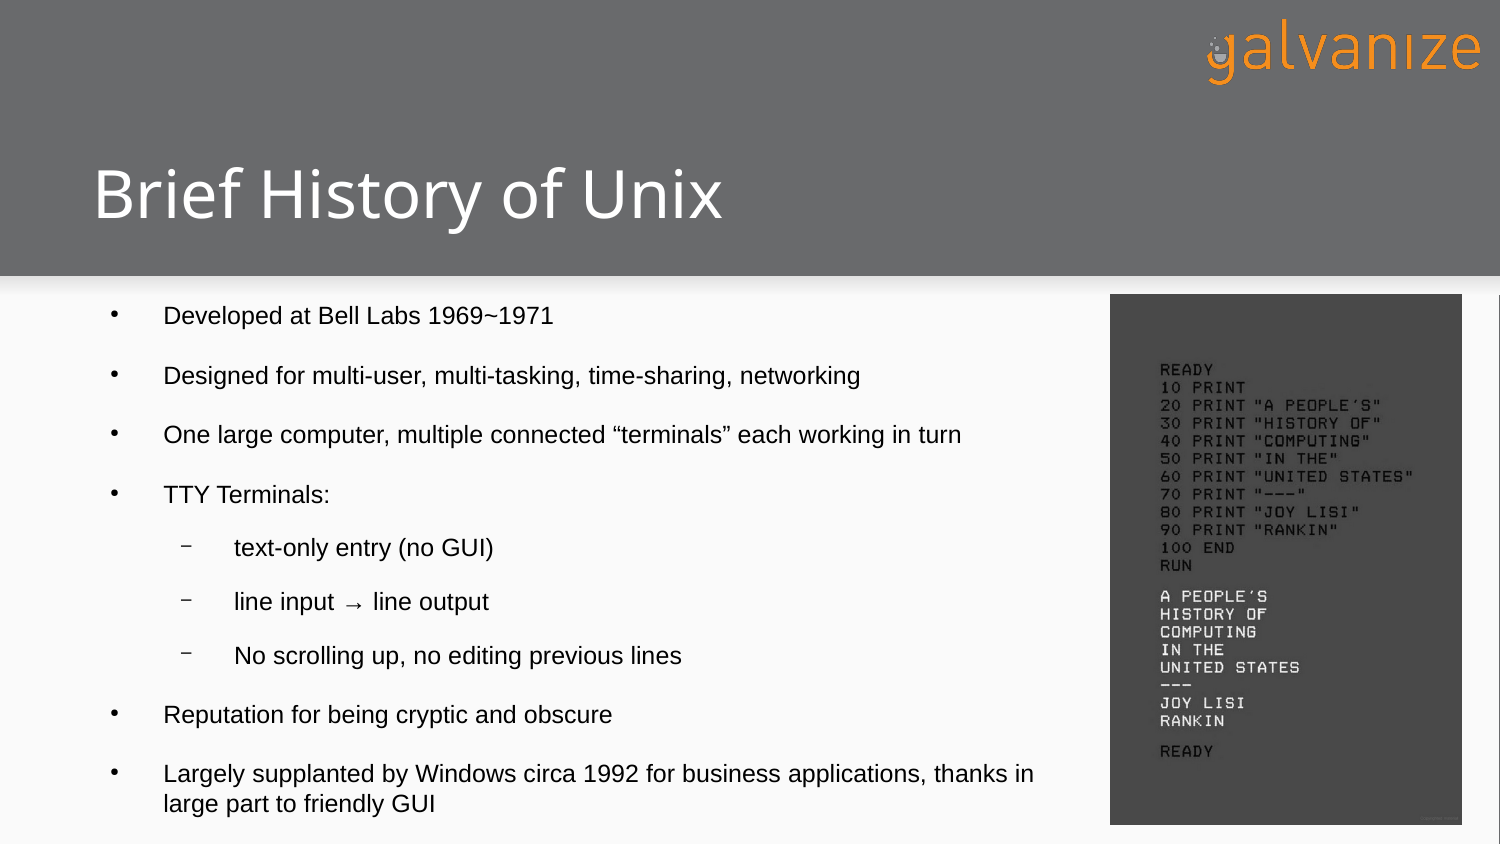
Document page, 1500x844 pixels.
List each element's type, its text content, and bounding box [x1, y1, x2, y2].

list Developed at Bell Labs 1969~1971 Designed for multi-user, multi-tasking, time-sharing, networking One large computer, multiple connected “terminals” each working in turn TTY Terminals: text-only entry (no GUI) line input → line output No scrolling up, no editing previous lines Reputation for being cryptic and obscure Largely supplanted by Windows circa 1992 for business applications, thanks in large part to friendly GUI [77, 285, 1066, 760]
picture [1207, 19, 1480, 85]
title Brief History of Unix [77, 121, 1427, 248]
picture [1110, 294, 1462, 826]
